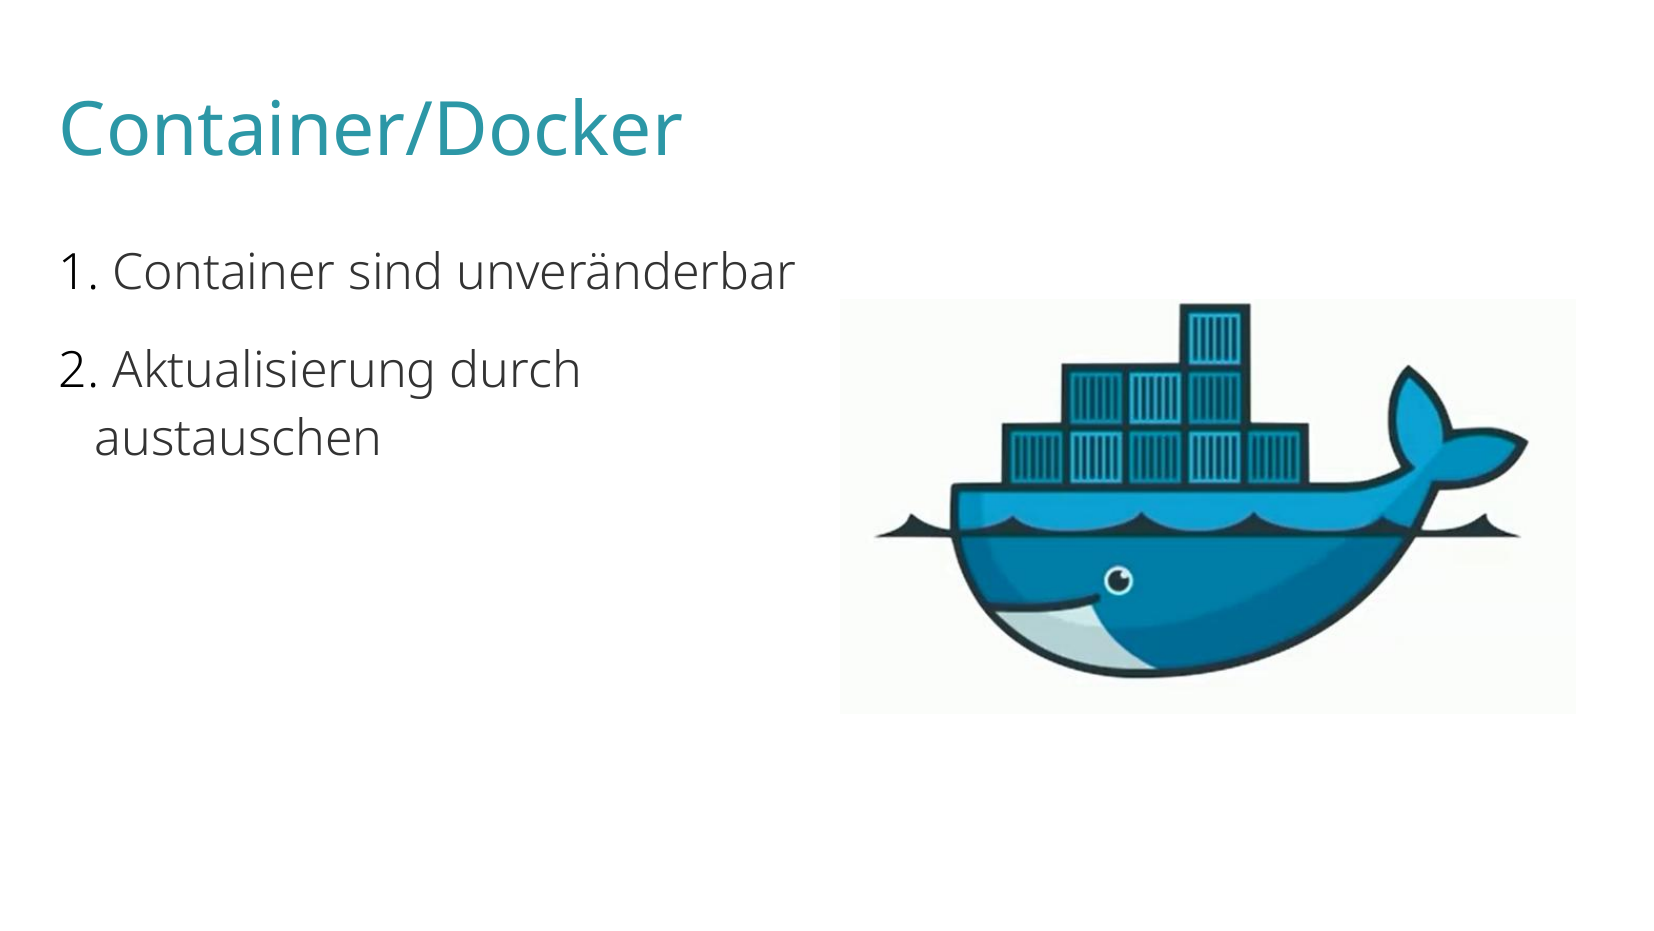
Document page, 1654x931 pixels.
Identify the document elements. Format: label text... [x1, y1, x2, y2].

list Container sind unveränderbar Aktualisierung durch austauschen [59, 236, 809, 768]
title Container/Docker [59, 59, 1595, 178]
picture [840, 299, 1576, 714]
